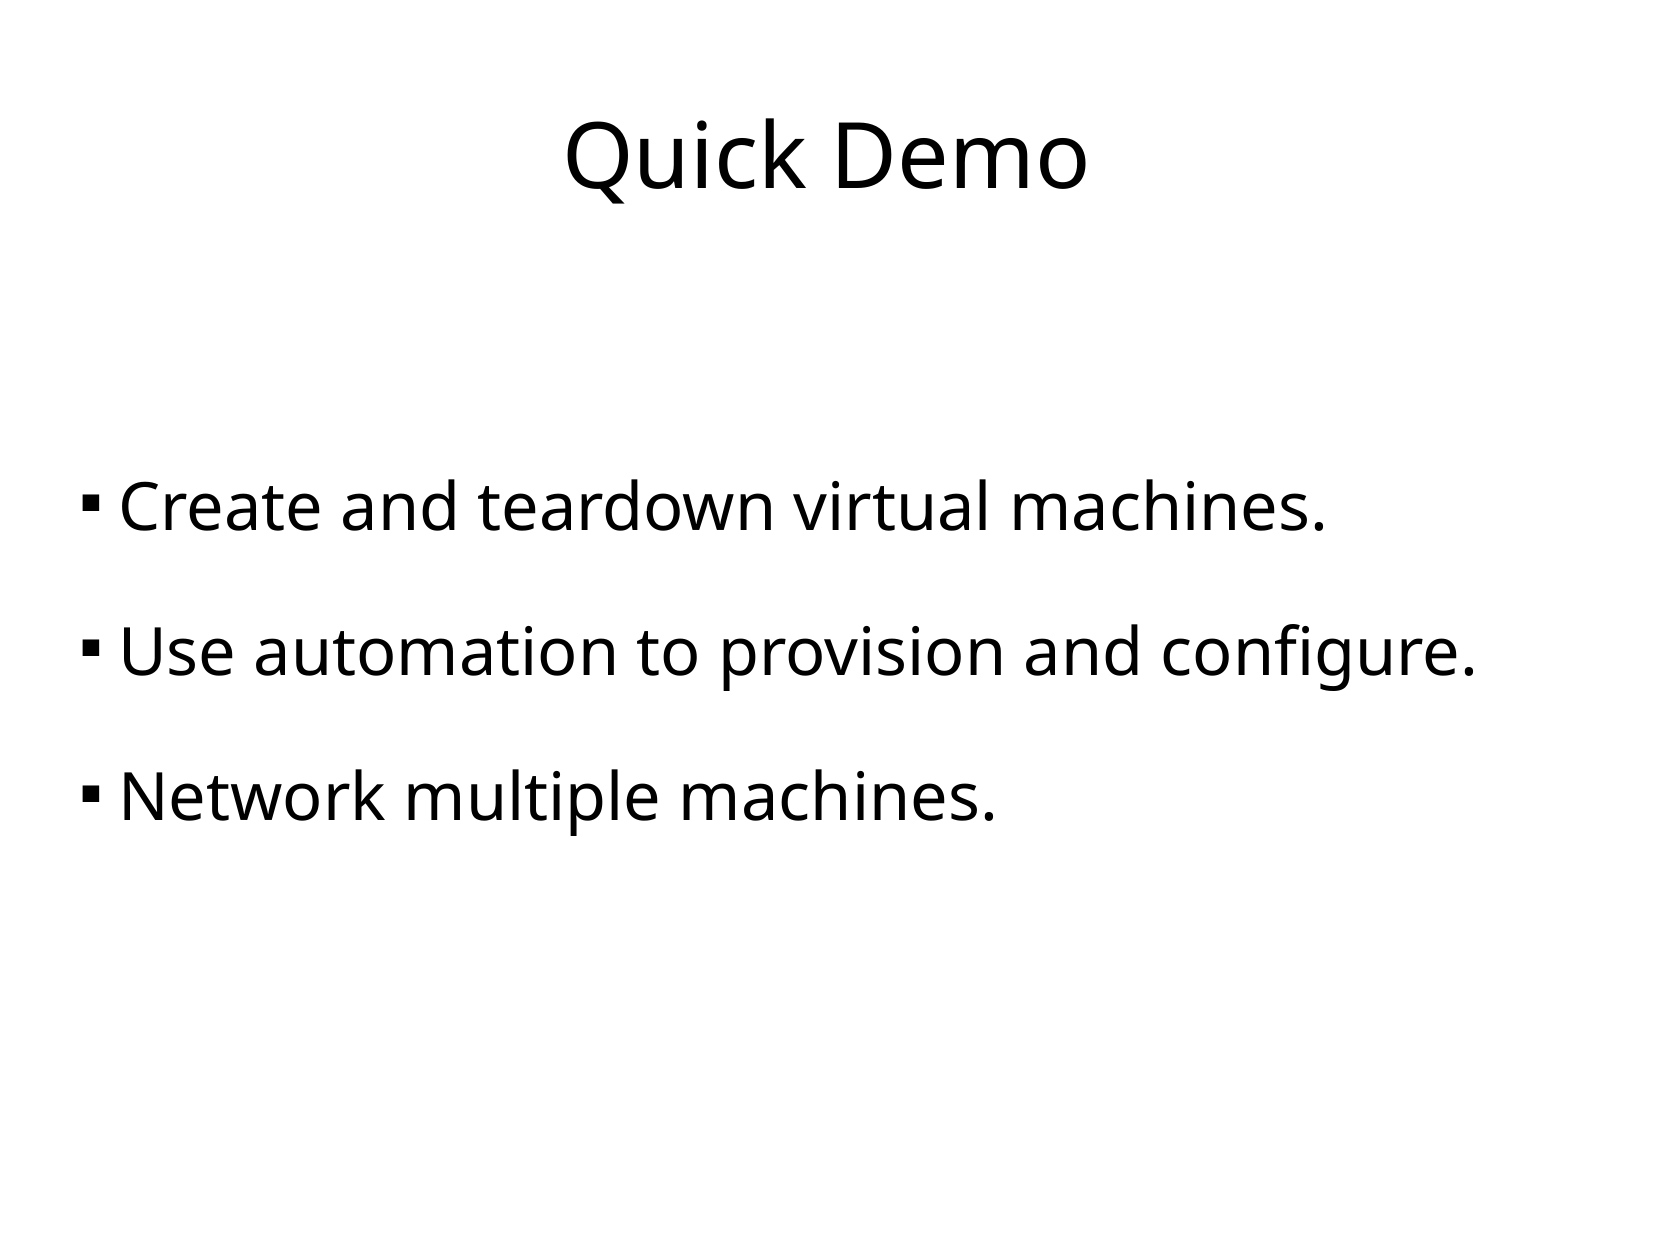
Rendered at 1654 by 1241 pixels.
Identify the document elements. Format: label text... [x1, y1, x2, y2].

subtitle Create and teardown virtual machines. Use automation to provision and configure. Network multiple machines. [82, 290, 1571, 1010]
title Quick Demo [82, 49, 1571, 257]
